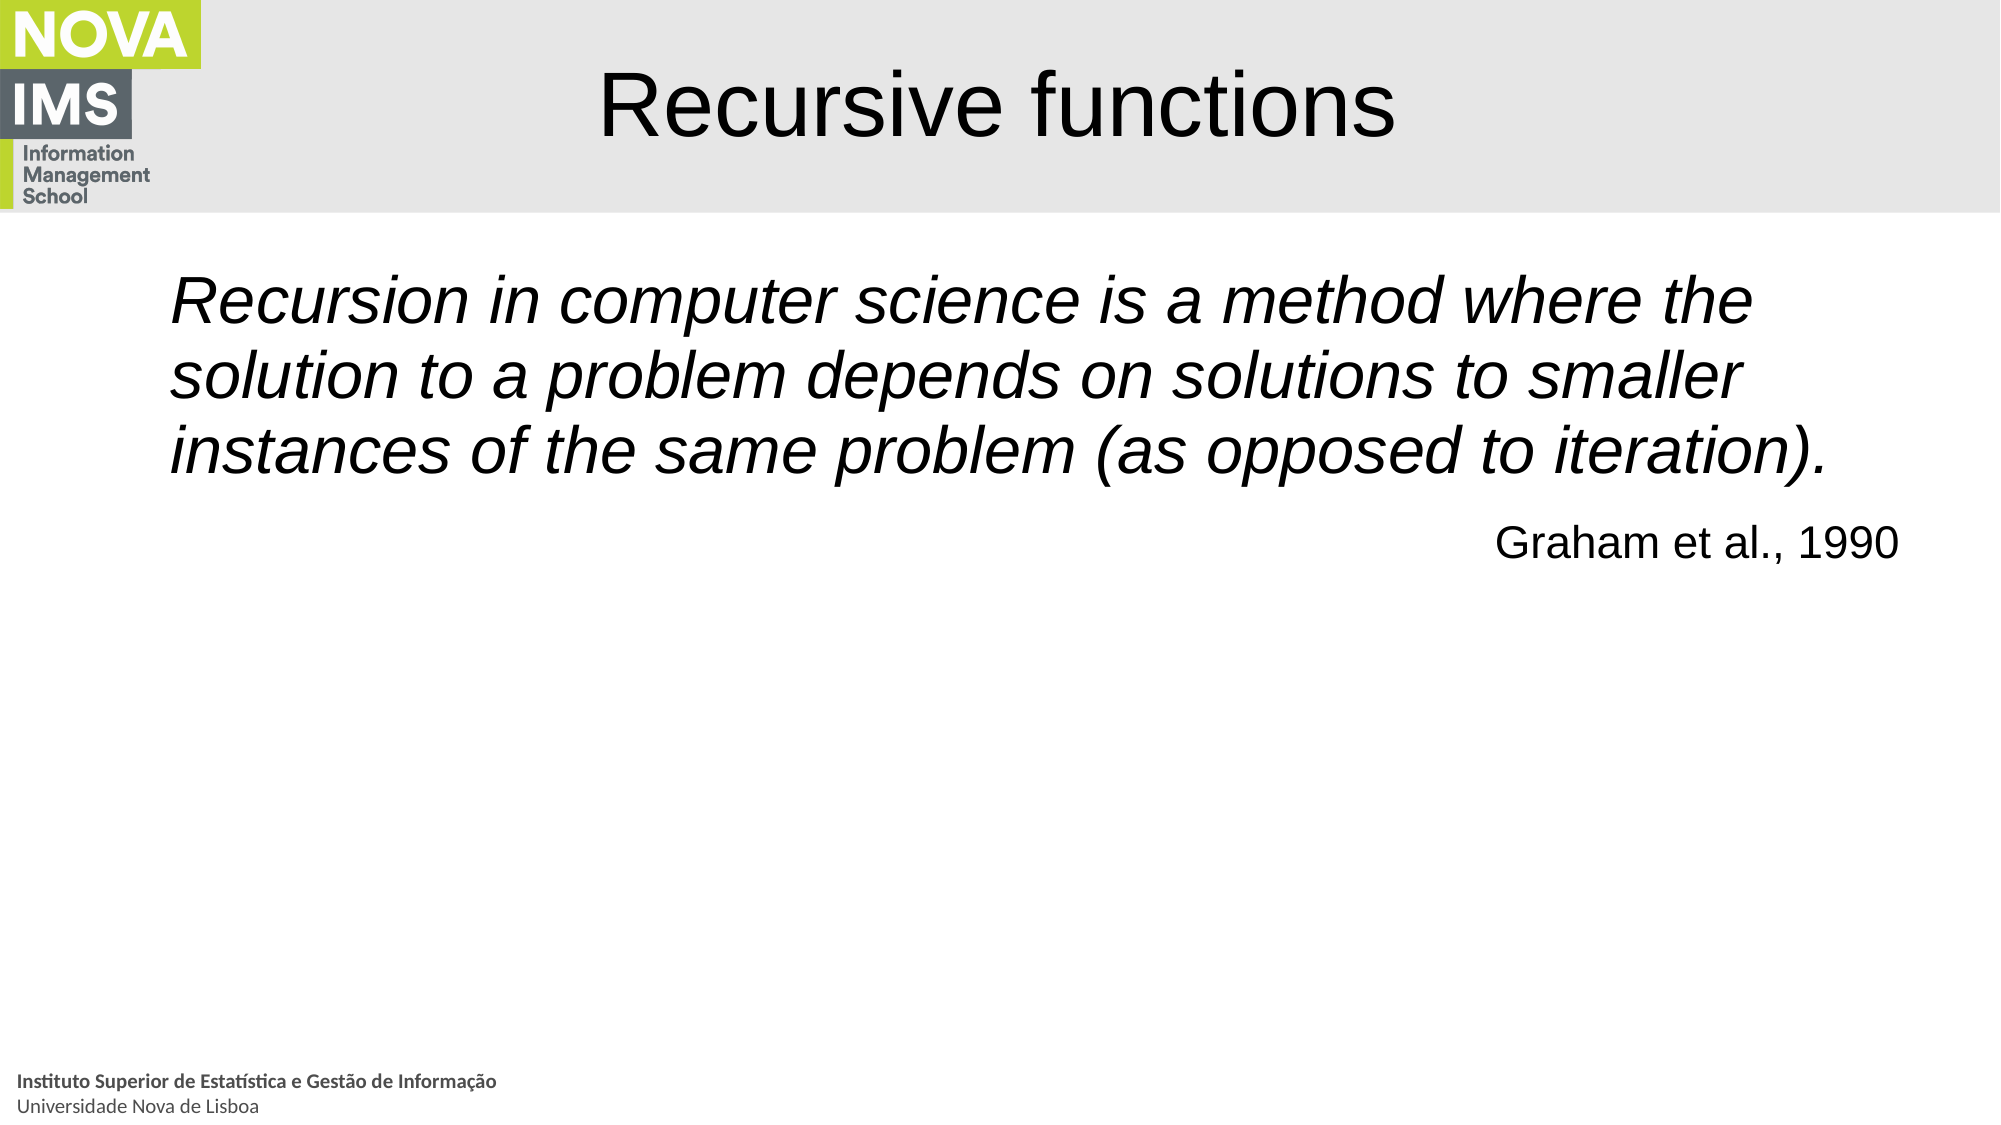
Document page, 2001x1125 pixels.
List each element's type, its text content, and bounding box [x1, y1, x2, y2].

picture [0, 0, 201, 209]
list Recursion in computer science is a method where the solution to a problem depends on solutions to smaller instances of the same problem (as opposed to iteration). Graham et al., 1990 [99, 263, 1900, 916]
title Recursive functions [94, 19, 1902, 189]
